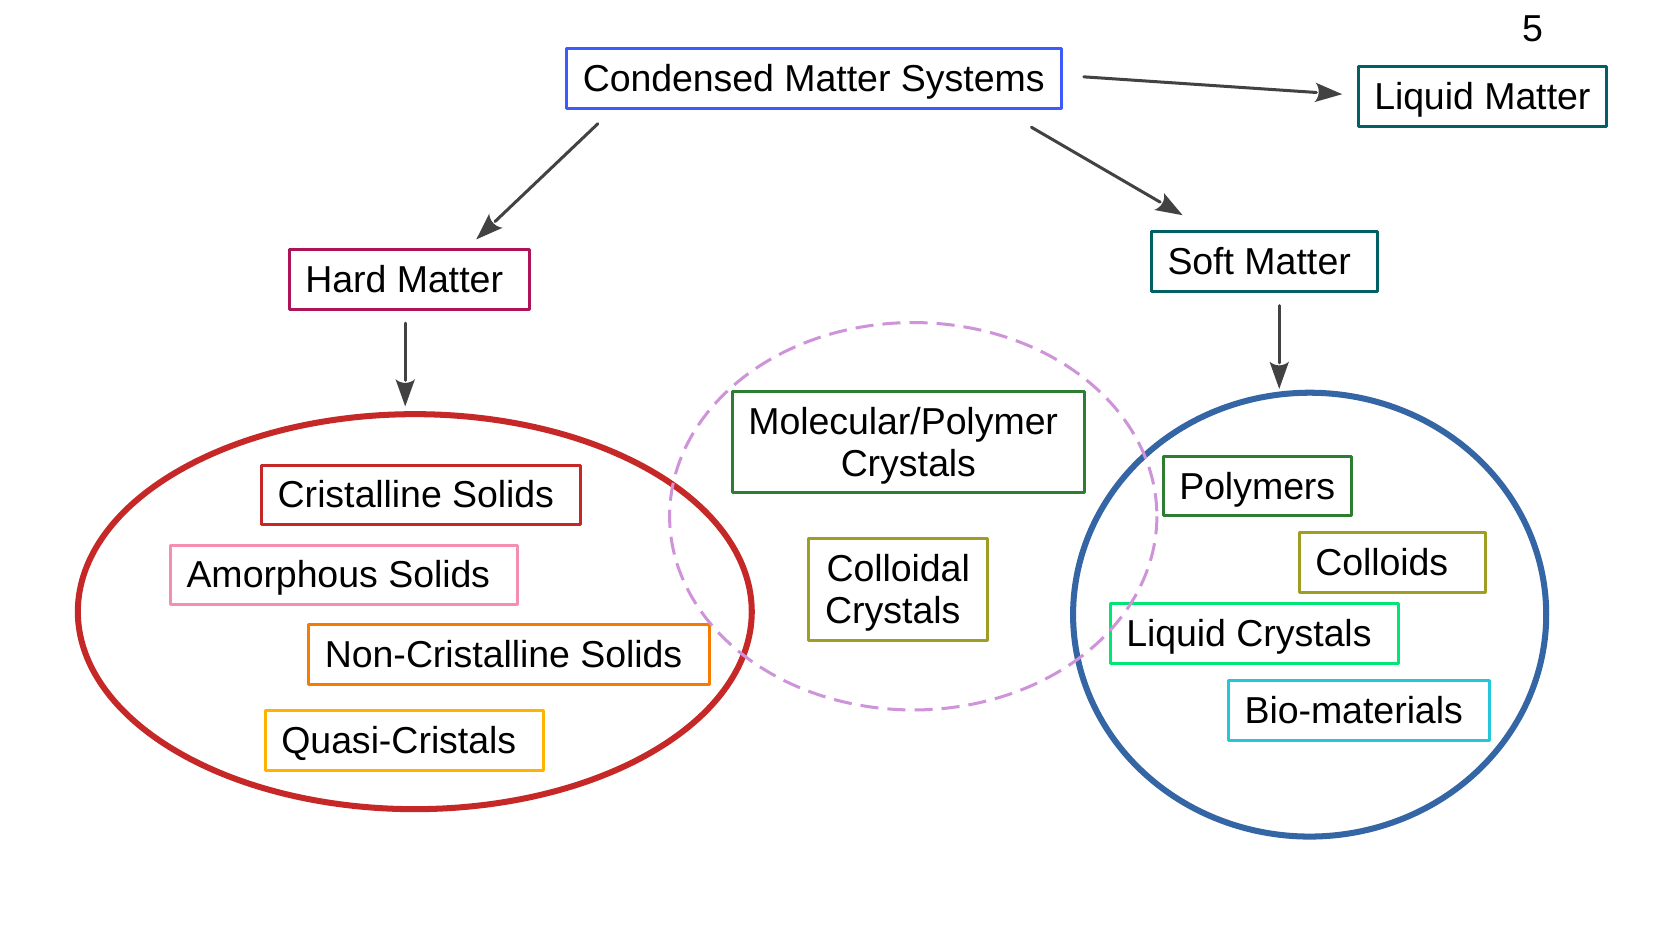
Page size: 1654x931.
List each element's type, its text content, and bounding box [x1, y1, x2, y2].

text_box Liquid Crystals [1110, 603, 1399, 664]
text_box Cristalline Solids [261, 465, 581, 525]
text_box Polymers [1163, 456, 1352, 516]
text_box Quasi-Cristals [265, 710, 544, 771]
text_box Bio-materials [1228, 680, 1490, 741]
text_box Soft Matter [1151, 231, 1378, 292]
text_box Liquid Matter [1358, 66, 1607, 127]
text_box Molecular/Polymer Crystals [732, 391, 1085, 493]
text_box Condensed Matter Systems [566, 48, 1062, 109]
text_box Colloidal Crystals [808, 538, 988, 641]
text_box Hard Matter [289, 249, 530, 310]
text_box 9 [1507, 0, 1654, 71]
text_box Colloids [1299, 532, 1486, 593]
text_box Non-Cristalline Solids [308, 624, 710, 685]
text_box Amorphous Solids [170, 545, 518, 605]
